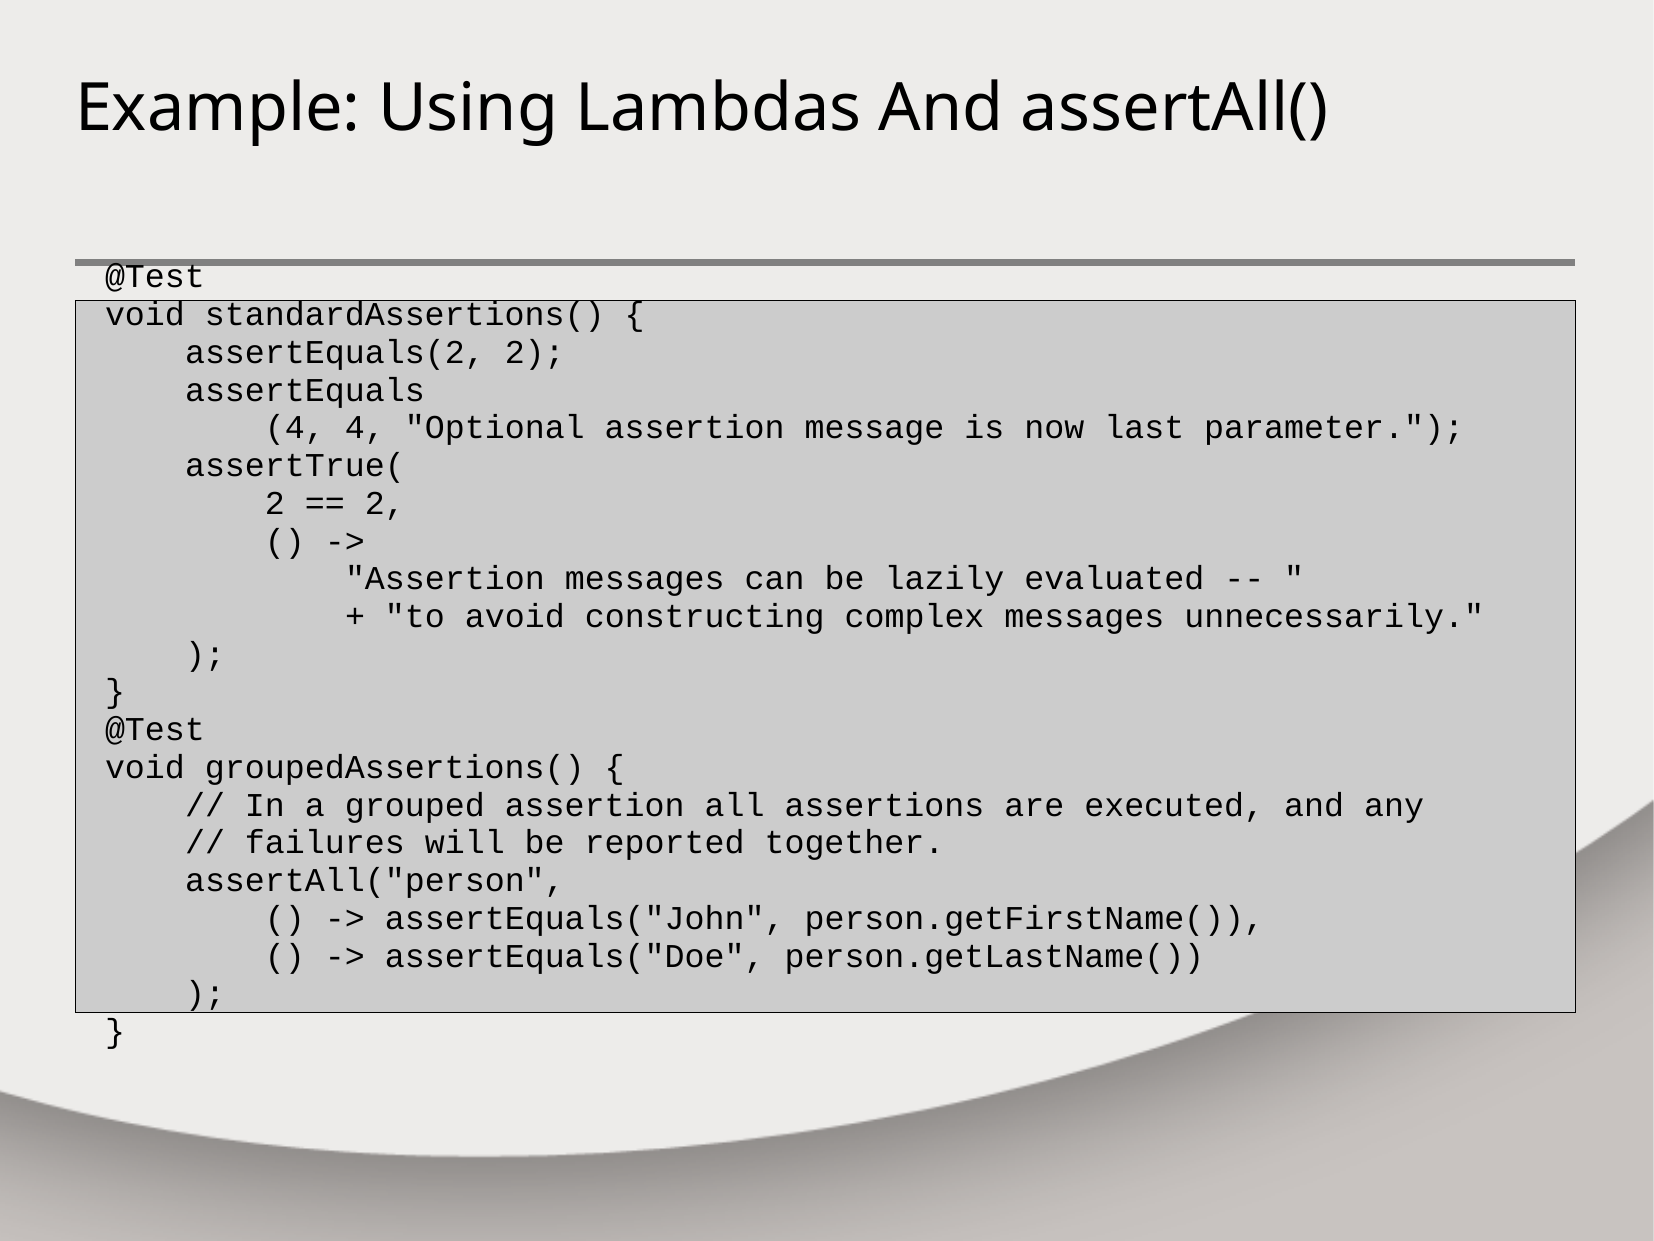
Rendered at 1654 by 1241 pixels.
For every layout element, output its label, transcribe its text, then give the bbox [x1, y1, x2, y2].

title Example: Using Lambdas And assertAll() [75, 75, 1576, 226]
picture [0, 0, 1654, 1241]
text_box @Test void standardAssertions() { assertEquals(2, 2); assertEquals (4, 4, "Optional assertion message is now last parameter."); assertTrue( 2 == 2, () -> "Assertion messages can be lazily evaluated -- " + "to avoid constructing complex messages unnecessarily." ); } @Test void groupedAssertions() { // In a grouped assertion all assertions are executed, and any // failures will be reported together. assertAll("person", () -> assertEquals("John", person.getFirstName()), () -> assertEquals("Doe", person.getLastName()) ); } [75, 300, 1576, 1013]
